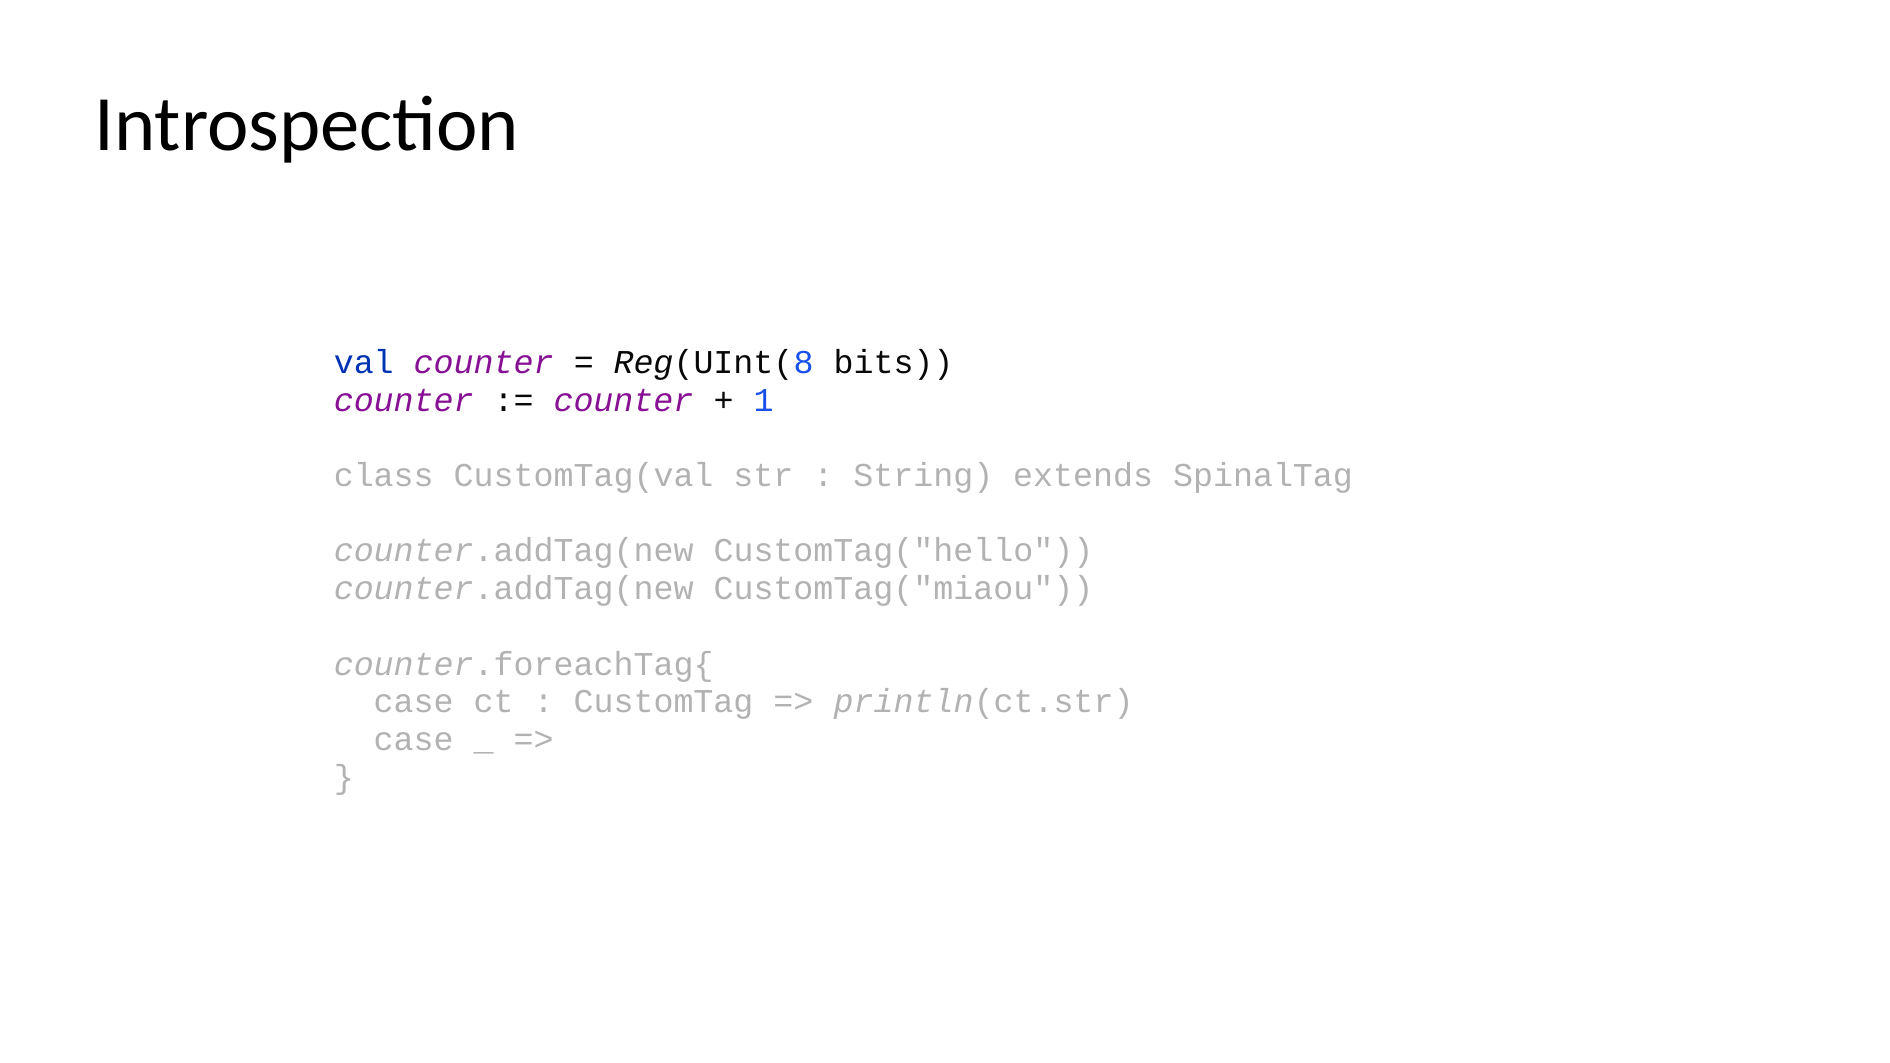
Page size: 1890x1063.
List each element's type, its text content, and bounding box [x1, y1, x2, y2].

title Introspection [94, 42, 1796, 220]
text_box val counter = Reg(UInt(8 bits)) counter := counter + 1 class CustomTag(val str : String) extends SpinalTag counter.addTag(new CustomTag("hello")) counter.addTag(new CustomTag("miaou")) counter.foreachTag{ case ct : CustomTag => println(ct.str) case _ => } [318, 338, 1524, 957]
